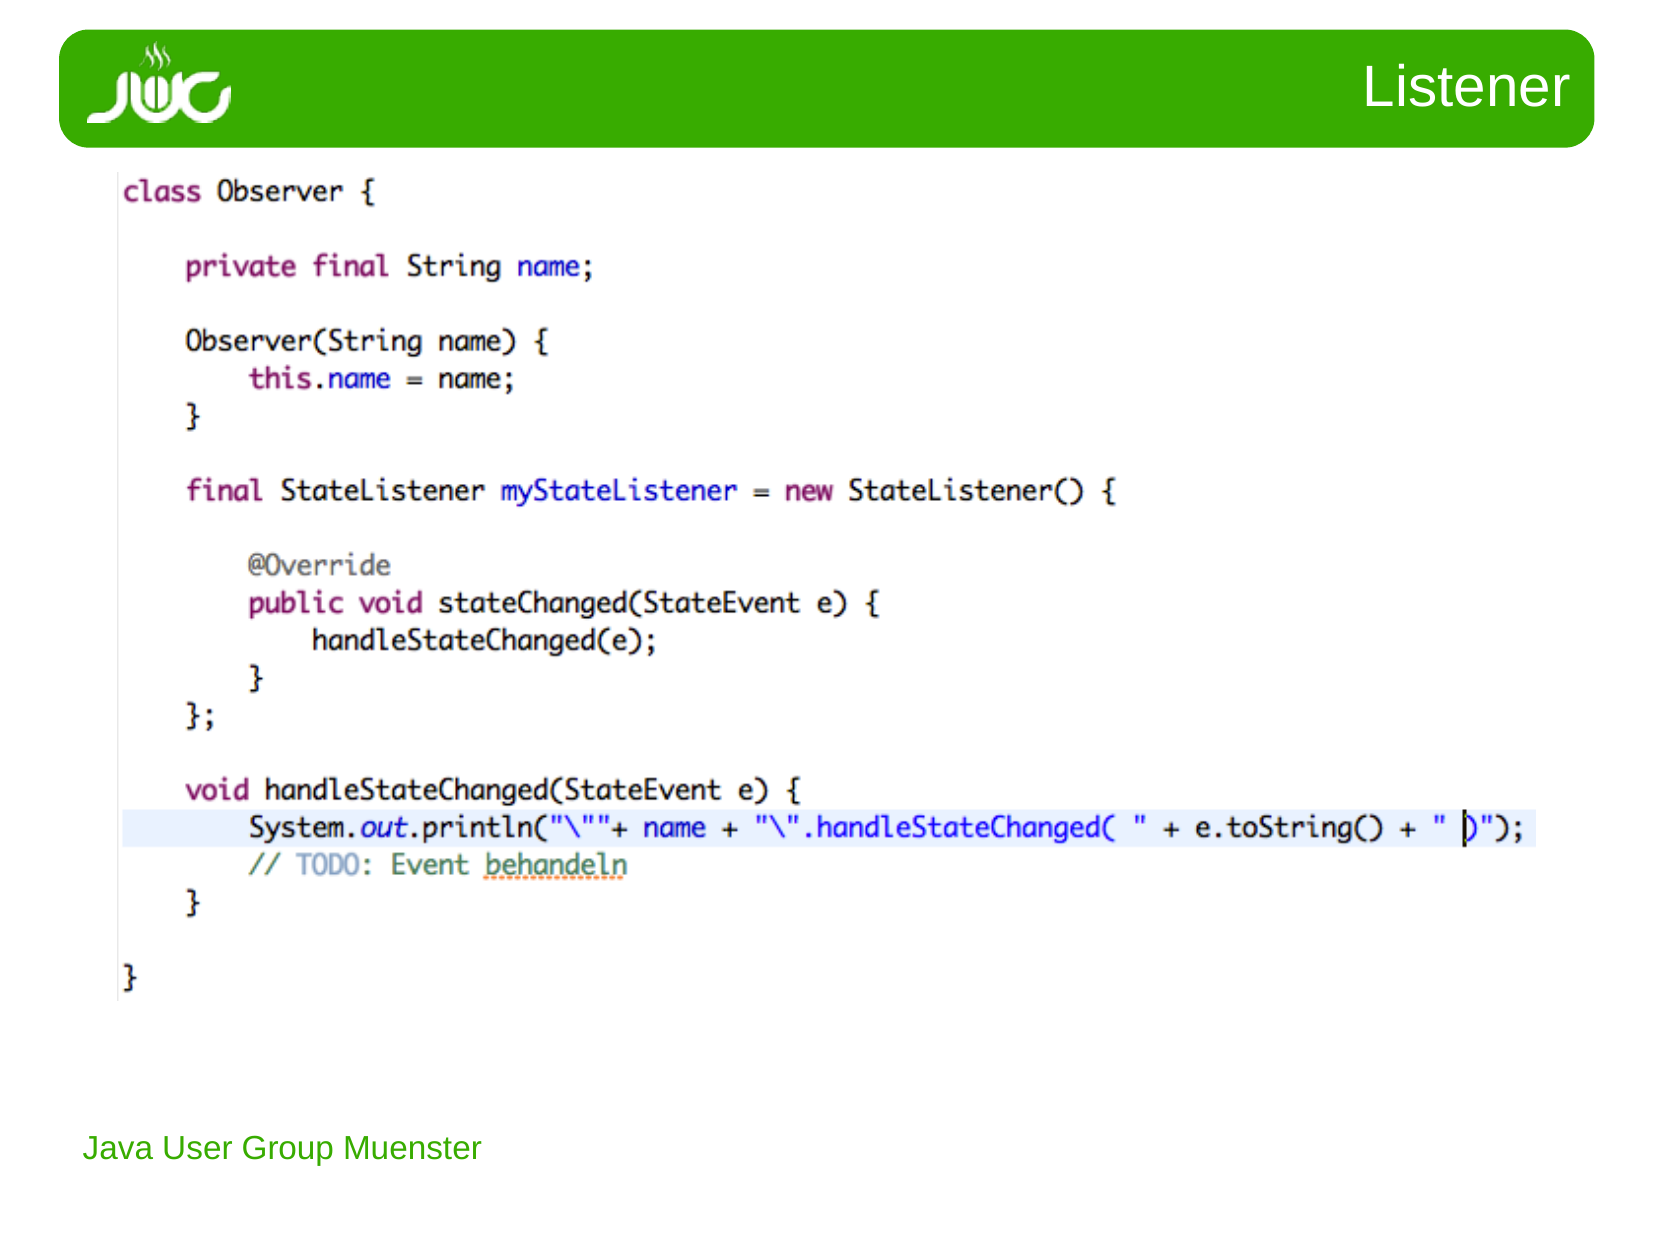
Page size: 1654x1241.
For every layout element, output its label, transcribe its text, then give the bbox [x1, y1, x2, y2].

title Listener [265, 37, 1571, 136]
picture [117, 172, 1536, 1001]
picture [87, 41, 231, 123]
